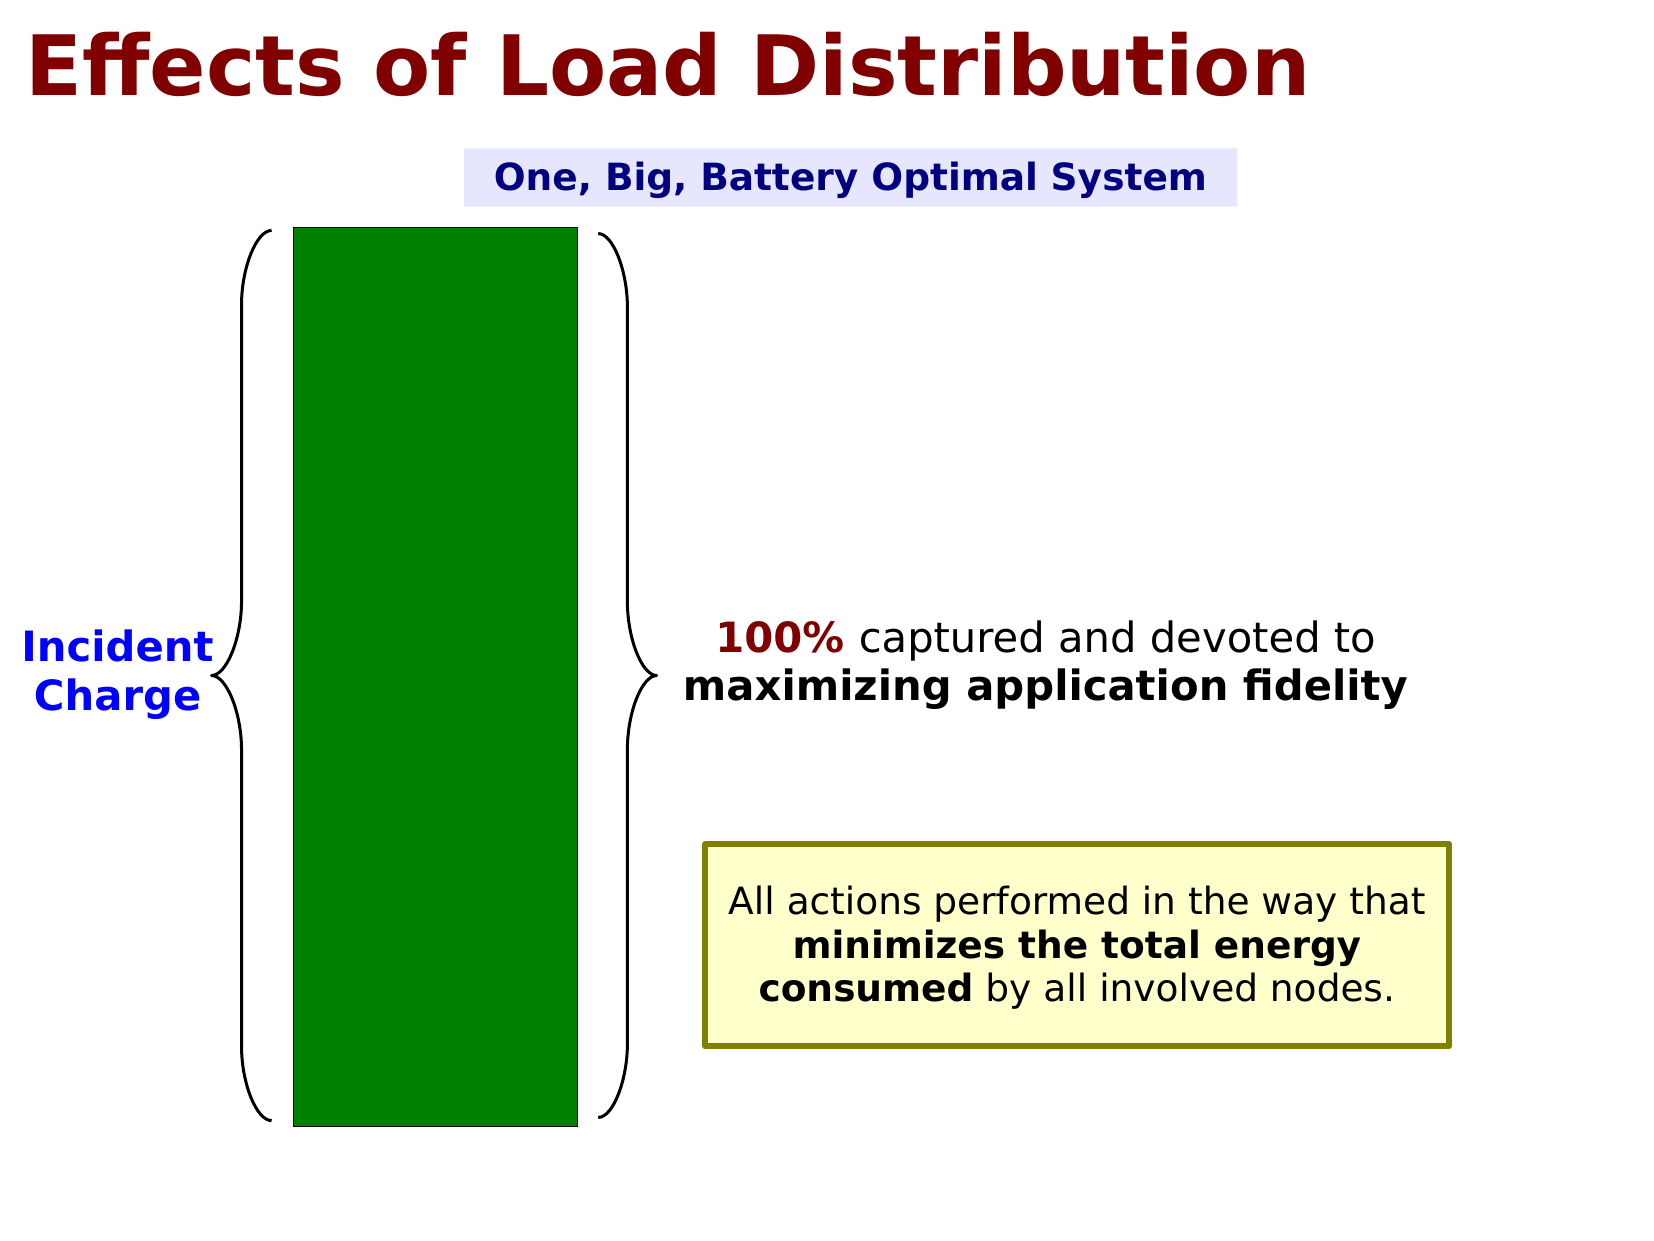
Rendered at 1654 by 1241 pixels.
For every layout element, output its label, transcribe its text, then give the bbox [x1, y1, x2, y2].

text_box Incident Charge [0, 615, 236, 728]
text_box One, Big, Battery Optimal System [463, 148, 1238, 207]
text_box All actions performed in the way that minimizes the total energy consumed by all involved nodes. [705, 844, 1449, 1047]
title Effects of Load Distribution [25, 18, 1438, 116]
text_box 100% captured and devoted to maximizing application fidelity [640, 606, 1451, 725]
text_box [293, 227, 578, 1127]
